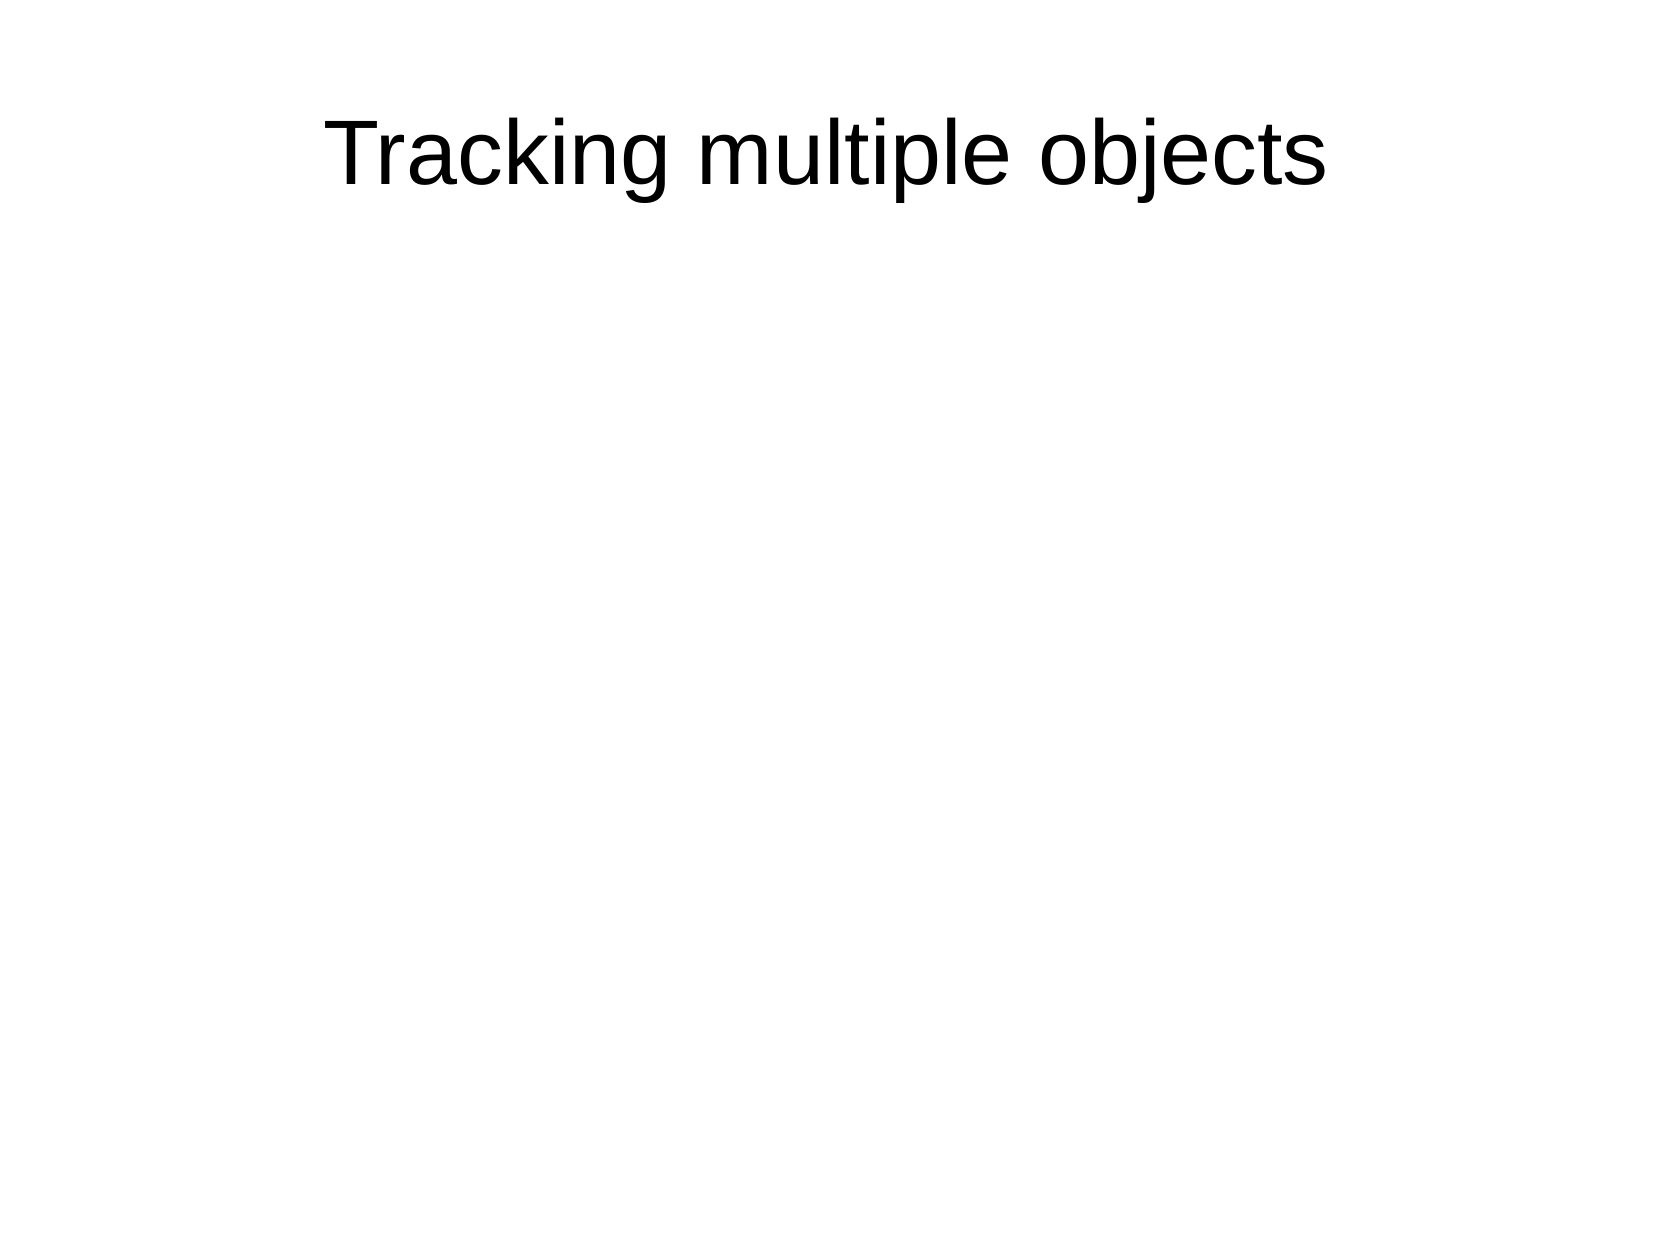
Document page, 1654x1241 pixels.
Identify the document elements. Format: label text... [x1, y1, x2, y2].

title Tracking multiple objects [82, 49, 1571, 257]
